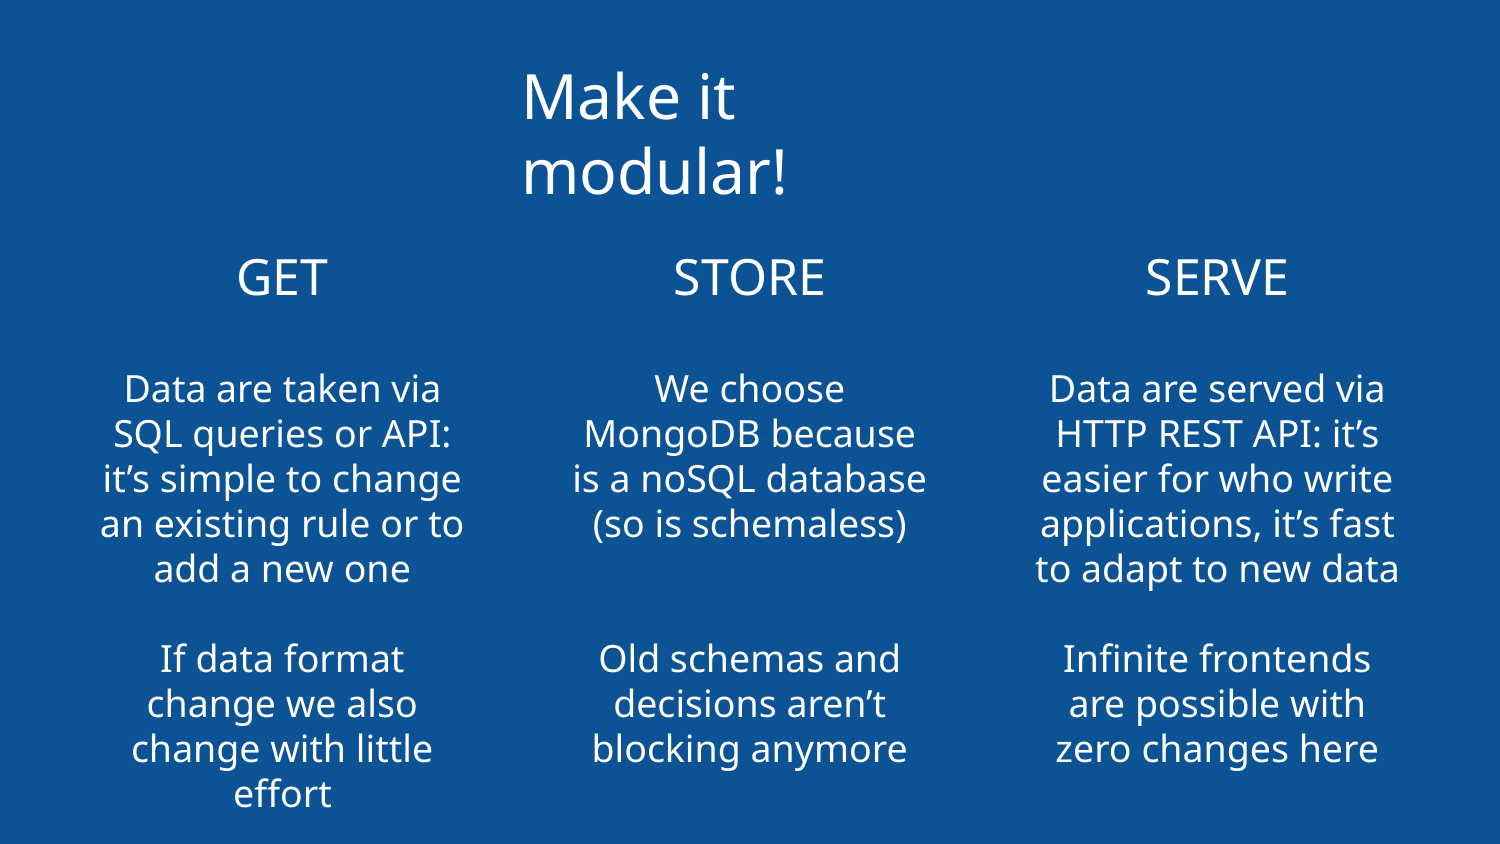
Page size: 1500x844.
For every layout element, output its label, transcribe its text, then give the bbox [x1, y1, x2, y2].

text_box SERVE Data are served via HTTP REST API: it’s easier for who write applications, it’s fast to adapt to new data Infinite frontends are possible with zero changes here [1018, 230, 1417, 774]
text_box GET Data are taken via SQL queries or API: it’s simple to change an existing rule or to add a new one If data format change we also change with little effort [83, 230, 482, 785]
text_box Make it modular! [506, 42, 994, 146]
text_box STORE We choose MongoDB because is a noSQL database (so is schemaless) Old schemas and decisions aren’t blocking anymore [550, 230, 950, 774]
